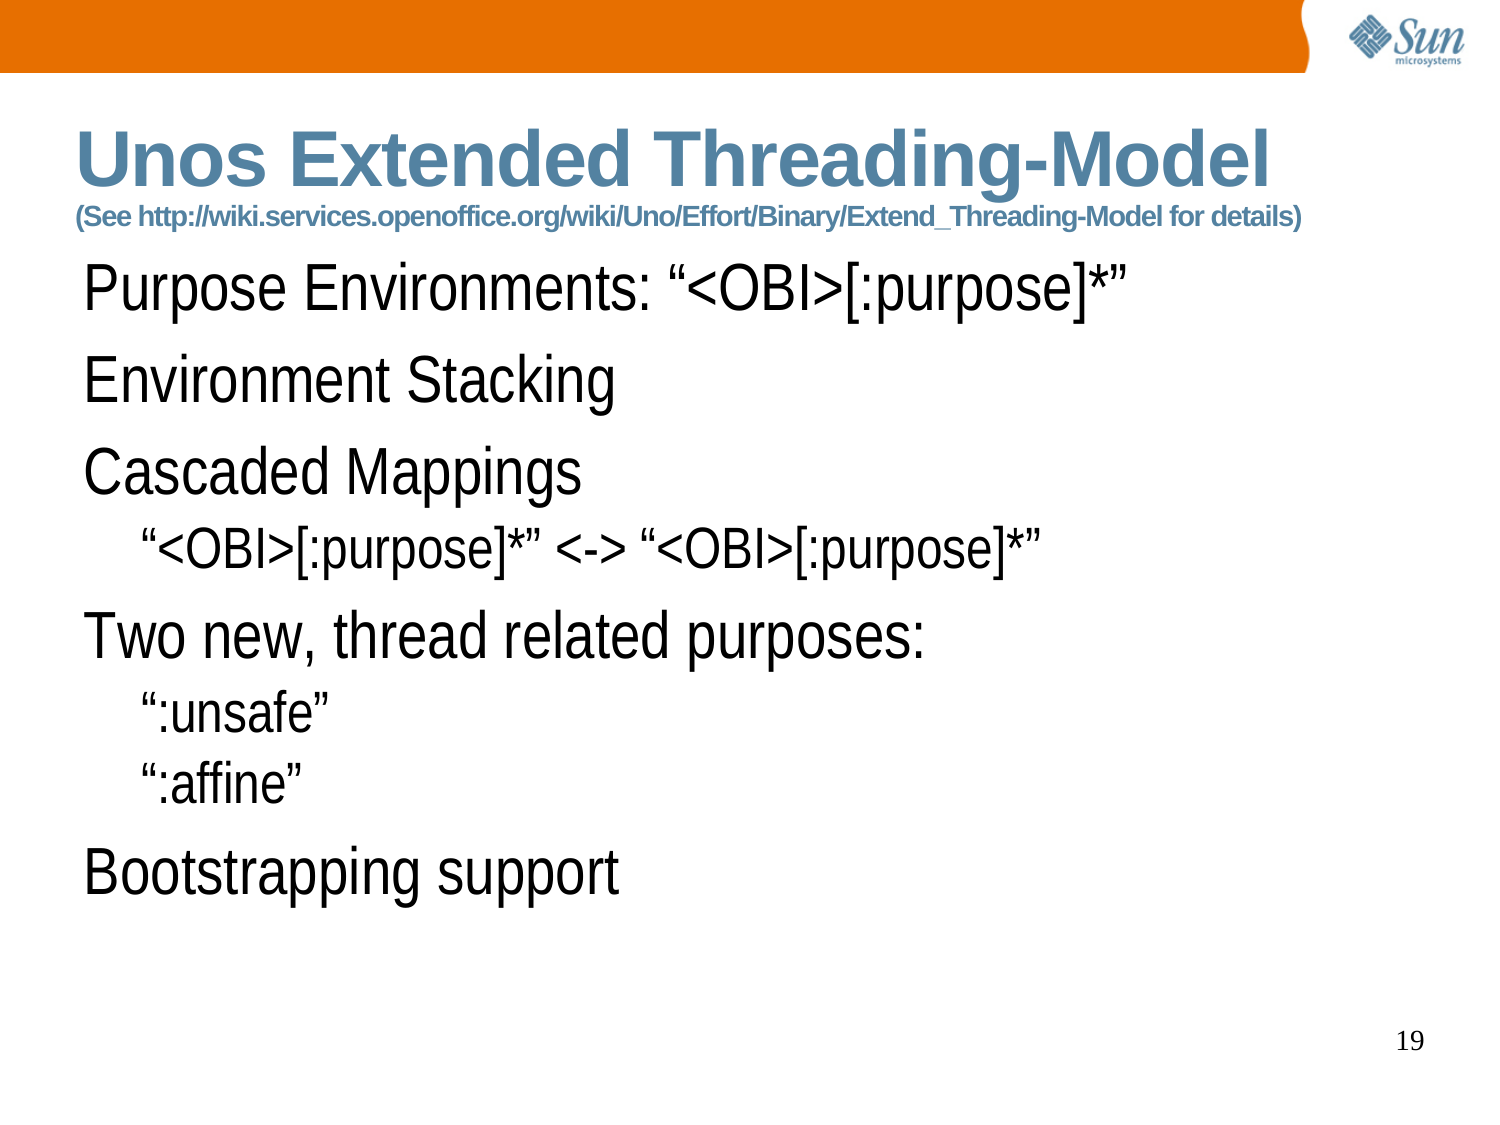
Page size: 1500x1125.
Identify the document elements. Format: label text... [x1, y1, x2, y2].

title Unos Extended Threading-Model (See http://wiki.services.openoffice.org/wiki/Uno/Effort/Binary/Extend_Threading-Model for details) [75, 123, 1437, 242]
picture [0, 0, 1500, 73]
list Purpose Environments: “<OBI>[:purpose]*” Environment Stacking Cascaded Mappings “<OBI>[:purpose]*” <-> “<OBI>[:purpose]*” Two new, thread related purposes: “:unsafe” “:affine” Bootstrapping support [64, 258, 1401, 1062]
